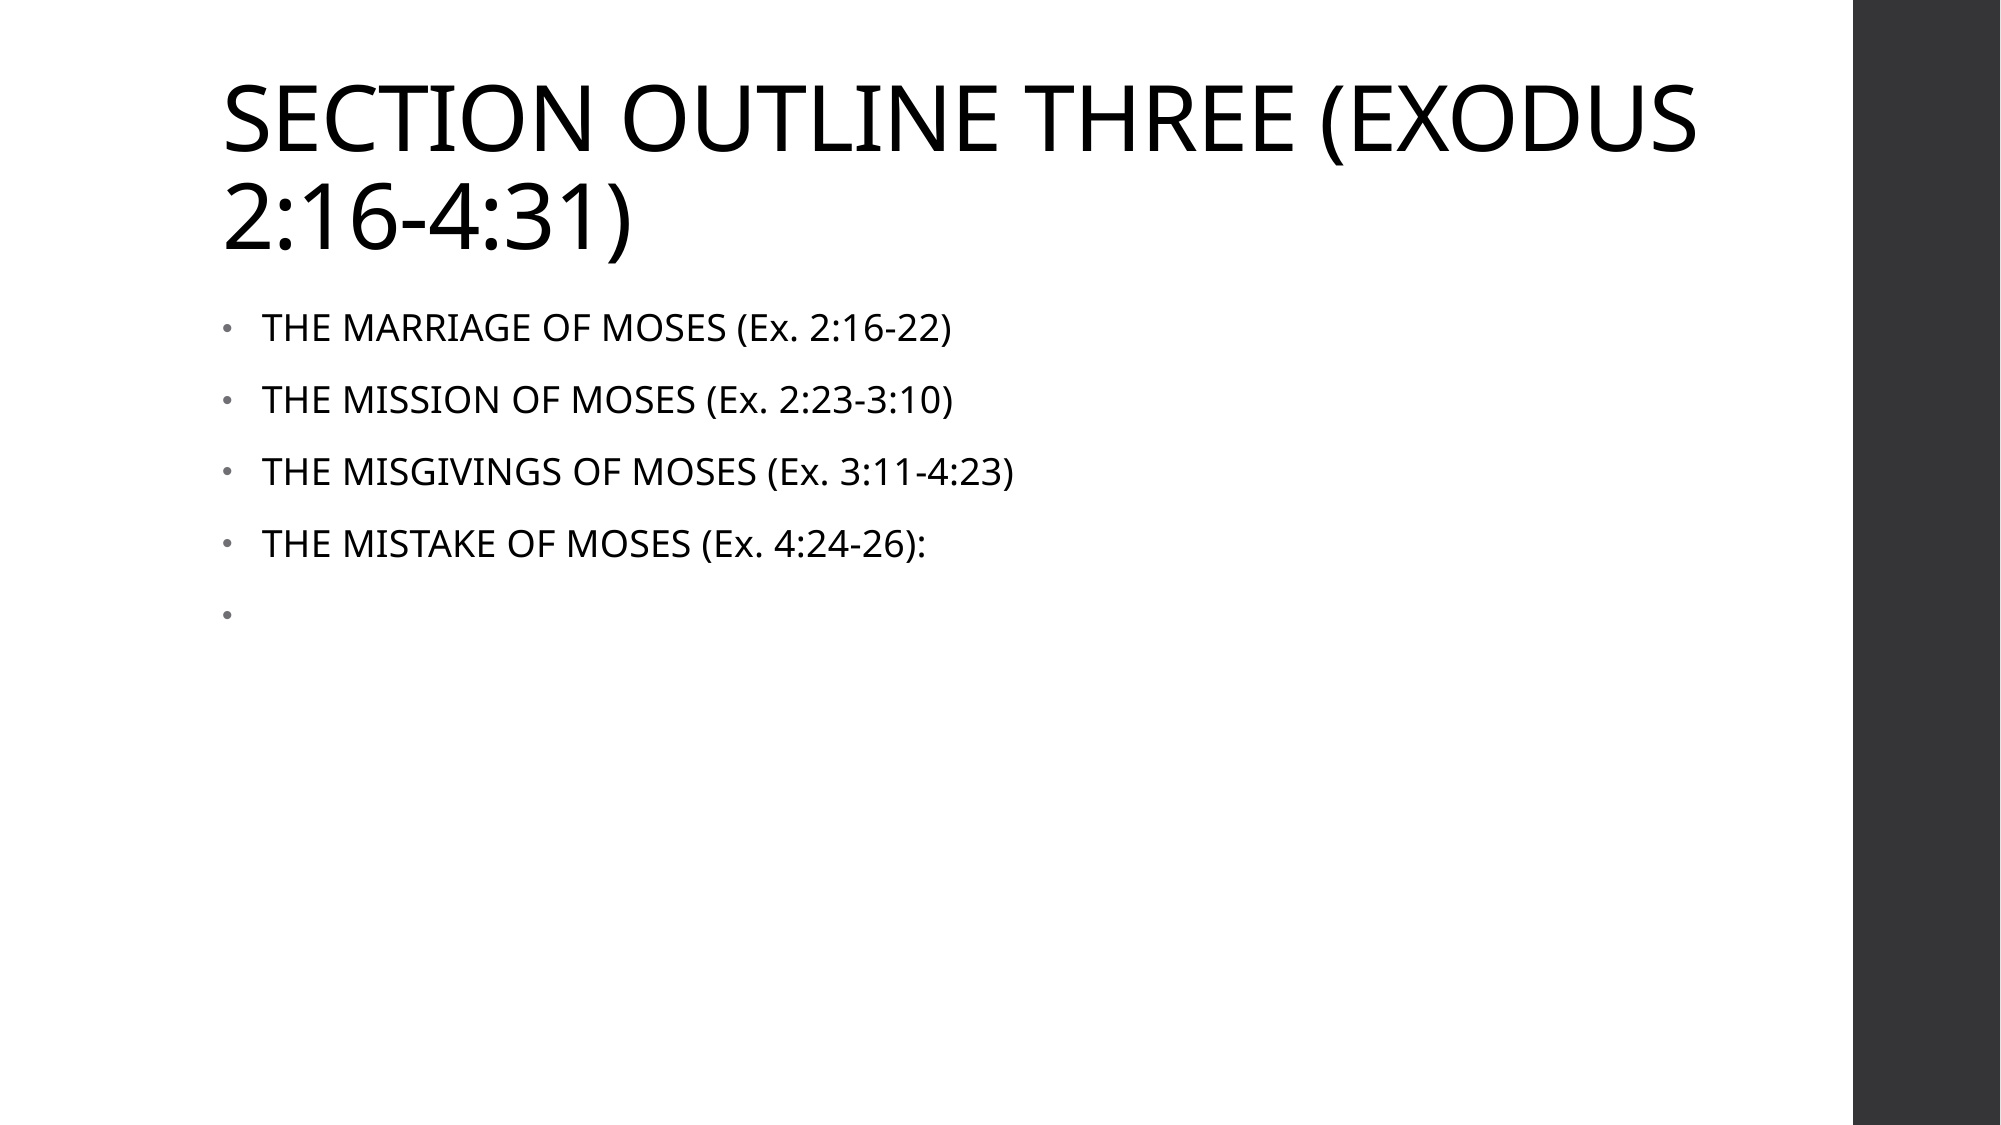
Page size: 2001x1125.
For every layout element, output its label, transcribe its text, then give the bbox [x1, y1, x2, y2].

title SECTION OUTLINE THREE (EXODUS 2:16-4:31) [206, 60, 1797, 278]
list THE MARRIAGE OF MOSES (Ex. 2:16-22) THE MISSION OF MOSES (Ex. 2:23-3:10) THE MISGIVINGS OF MOSES (Ex. 3:11-4:23) THE MISTAKE OF MOSES (Ex. 4:24-26): [206, 299, 1617, 1014]
